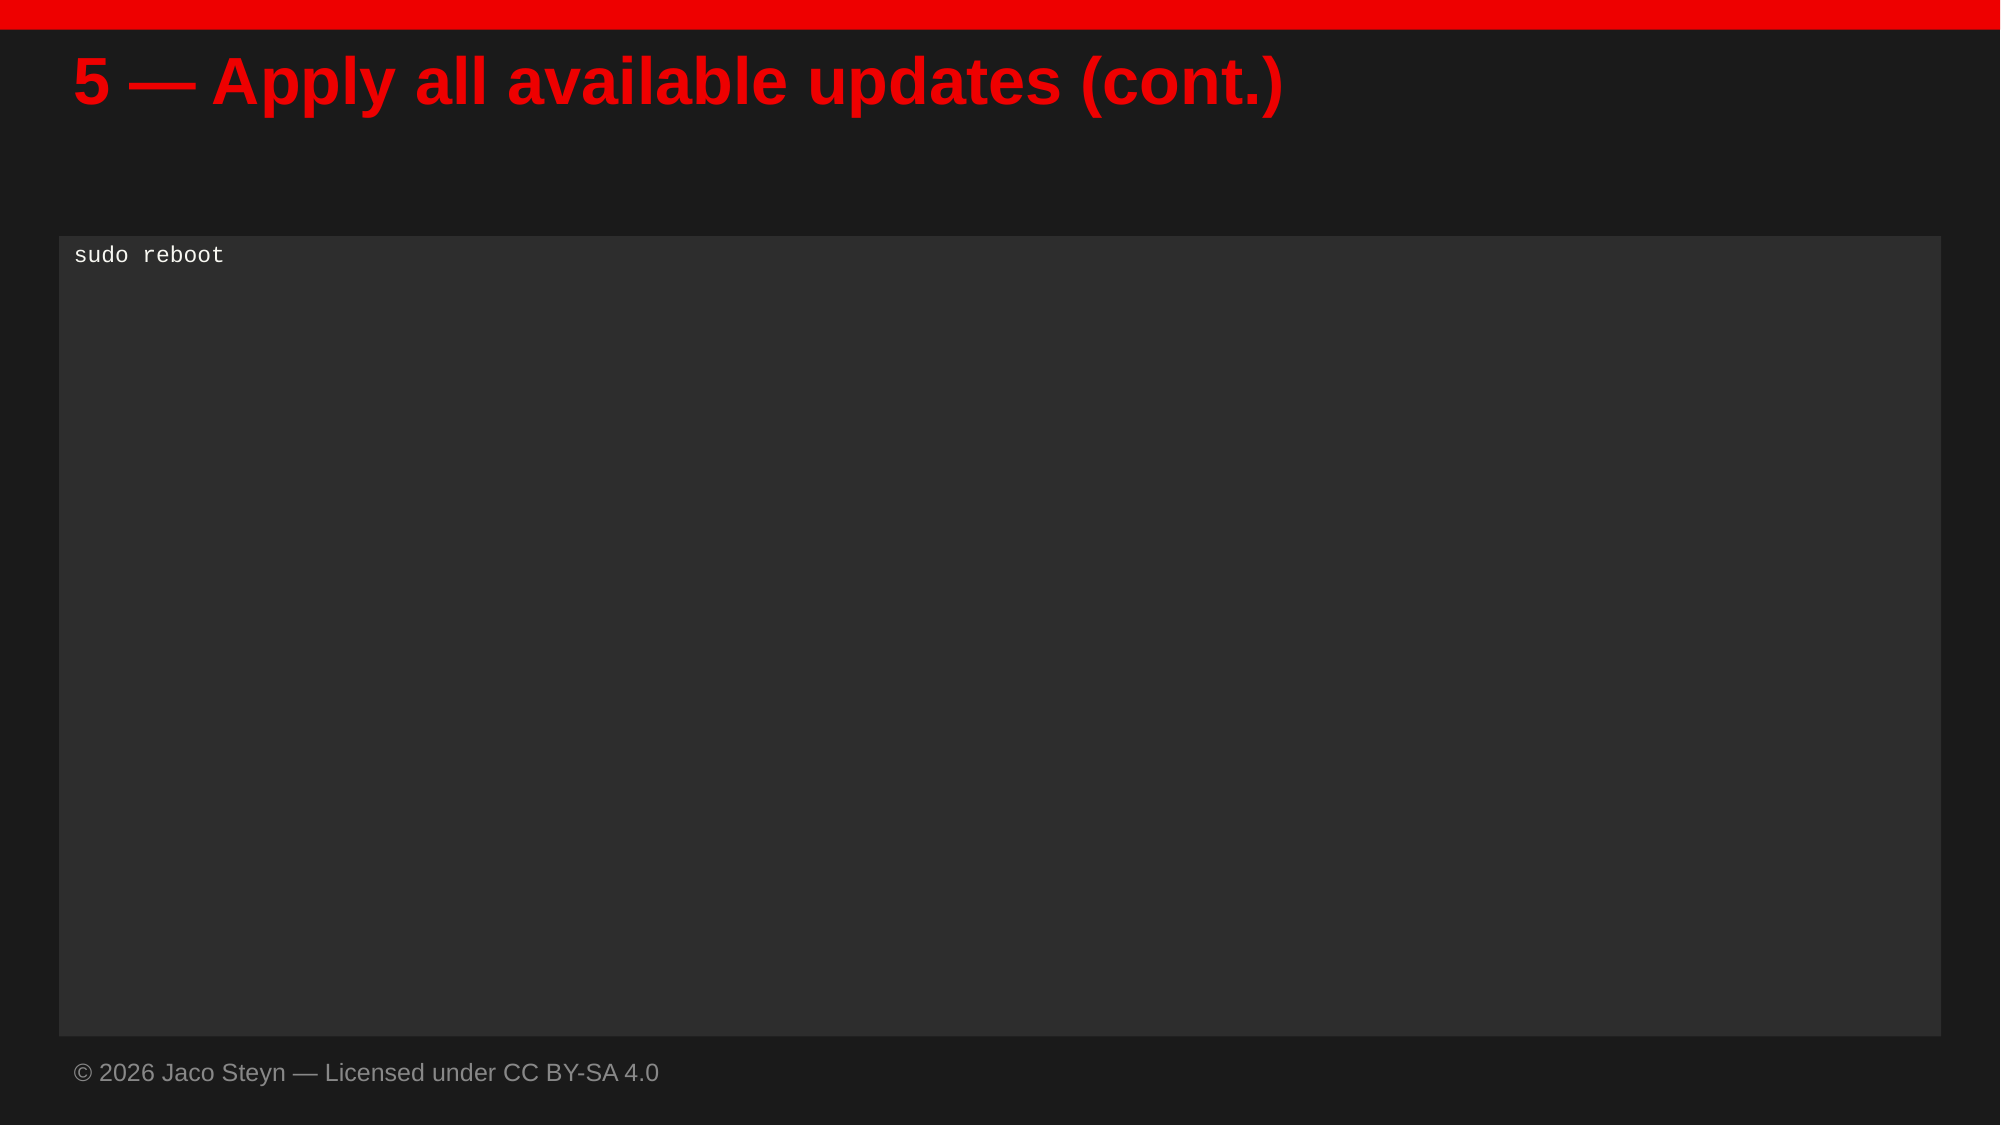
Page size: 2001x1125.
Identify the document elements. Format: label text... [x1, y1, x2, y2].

text_box © 2026 Jaco Steyn — Licensed under CC BY-SA 4.0 [59, 1051, 1942, 1093]
text_box [0, 0, 2001, 30]
text_box sudo reboot [59, 236, 1942, 1037]
text_box 5 — Apply all available updates (cont.) [59, 36, 1942, 208]
